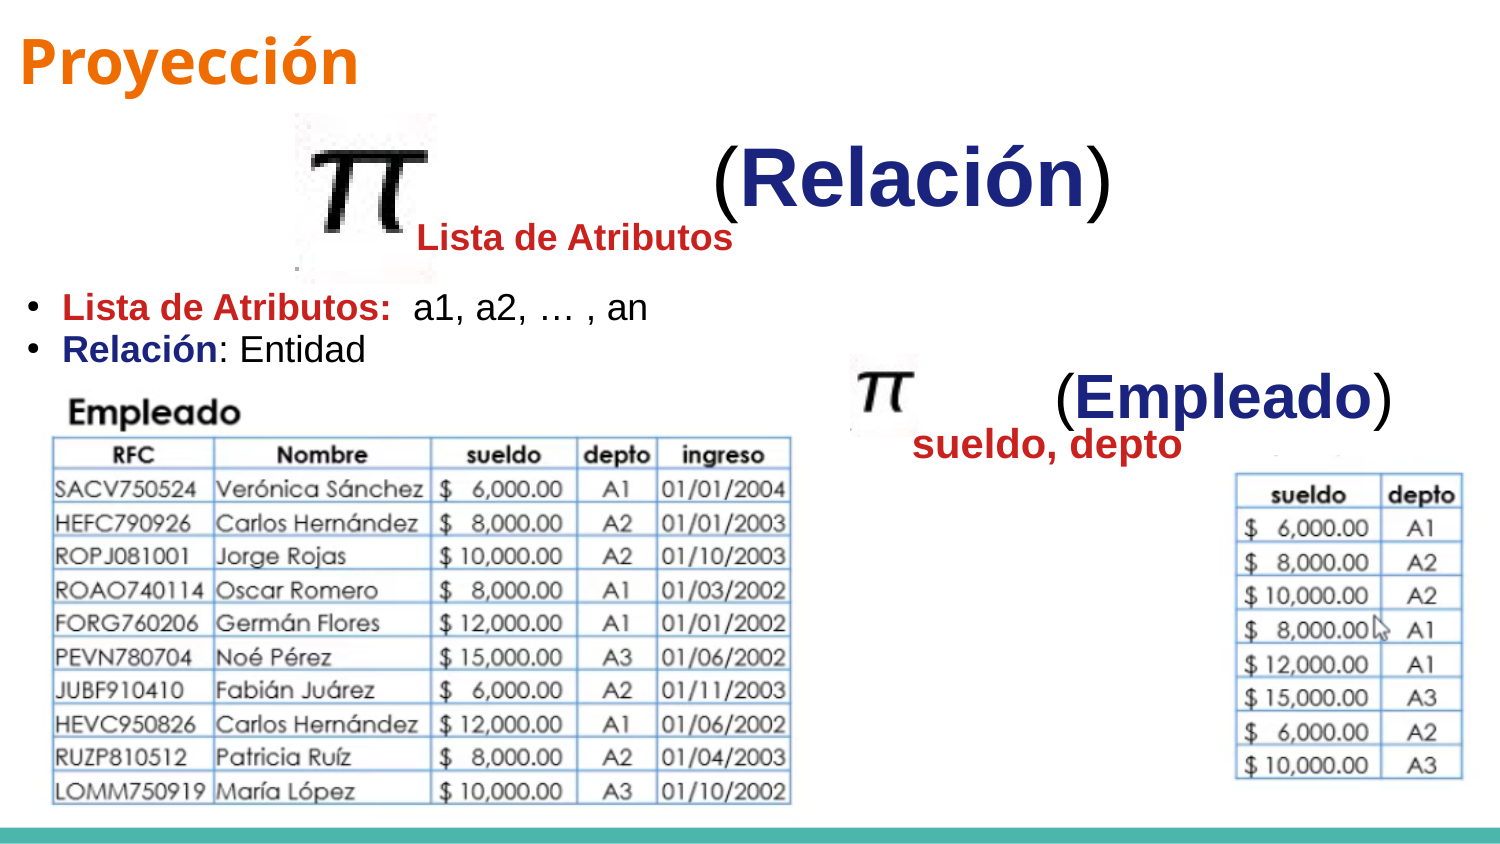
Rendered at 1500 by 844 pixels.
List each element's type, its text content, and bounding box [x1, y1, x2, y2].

picture [1216, 455, 1486, 804]
picture [850, 354, 919, 438]
picture [295, 113, 437, 279]
text_box Lista de Atributos [401, 208, 934, 266]
title Proyección [3, 2, 1402, 119]
text_box (Relación) [696, 124, 1134, 232]
text_box (Empleado) [1039, 354, 1477, 463]
text_box Lista de Atributos: a1, a2, … , an Relación: Entidad [11, 279, 1158, 378]
picture [23, 366, 805, 827]
text_box sueldo, depto [897, 413, 1216, 475]
